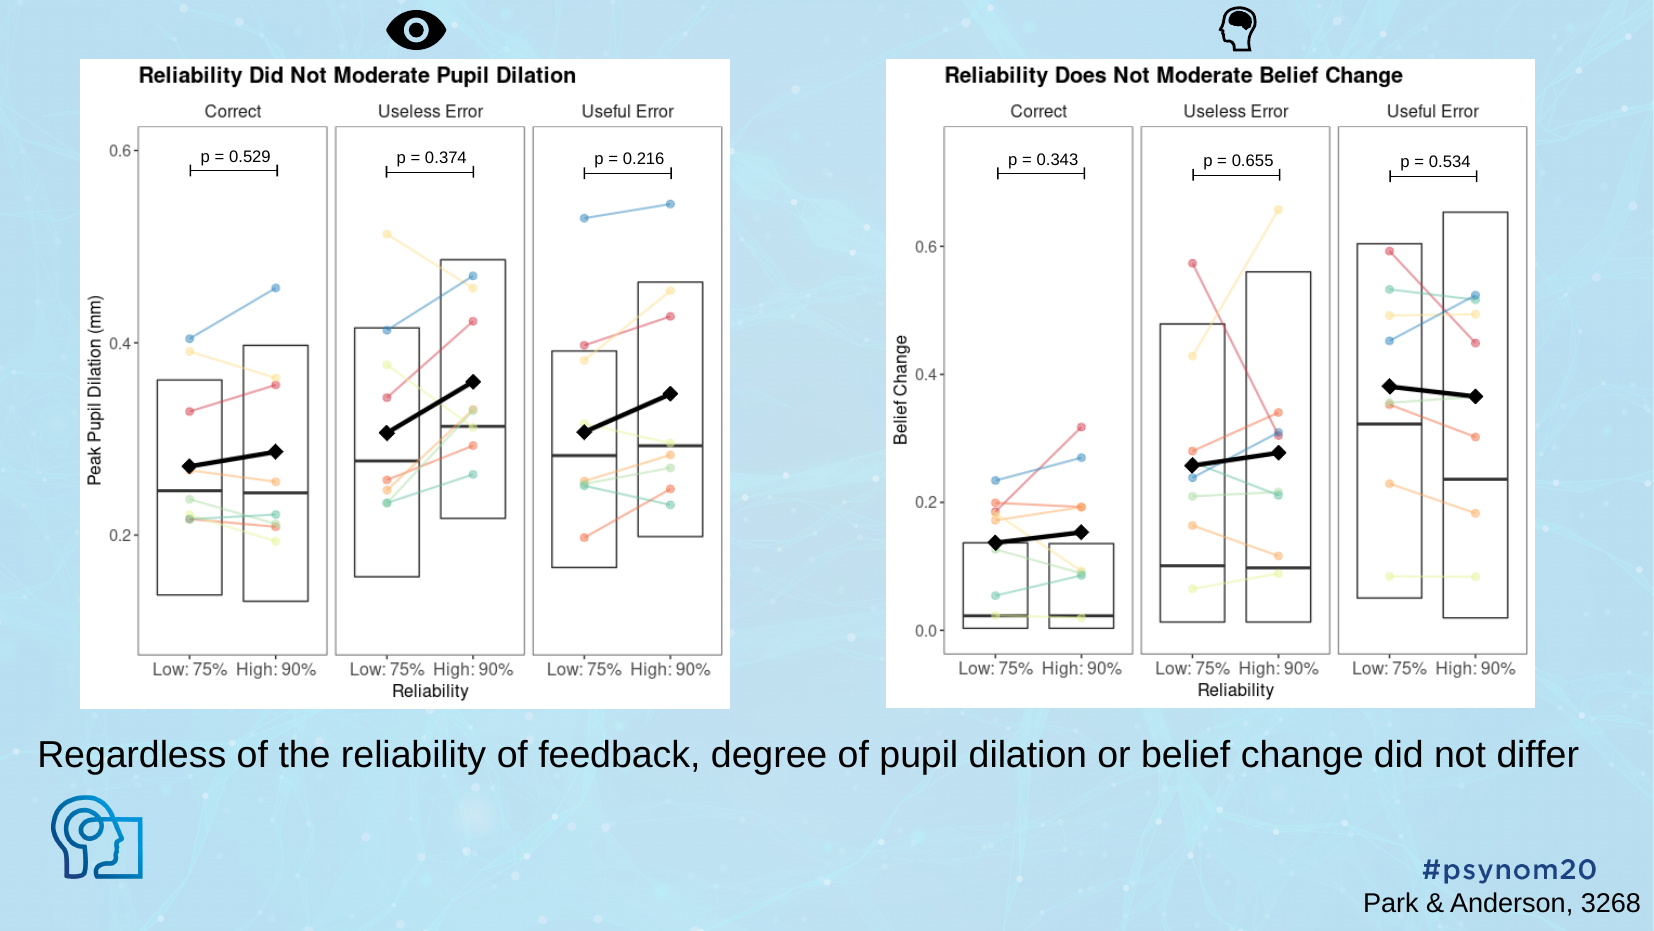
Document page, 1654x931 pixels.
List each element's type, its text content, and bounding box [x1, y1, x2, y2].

text_box Park & Anderson, 3268 [1348, 880, 1654, 931]
text_box p = 0.216 [579, 142, 680, 195]
text_box p = 0.529 [185, 139, 290, 192]
text_box Regardless of the reliability of feedback, degree of pupil dilation or belief change did not differ [22, 725, 1654, 783]
text_box p = 0.534 [1385, 145, 1491, 198]
picture [0, 0, 1654, 931]
text_box p = 0.343 [993, 142, 1096, 195]
text_box p = 0.655 [1188, 143, 1296, 197]
text_box p = 0.374 [381, 140, 483, 194]
